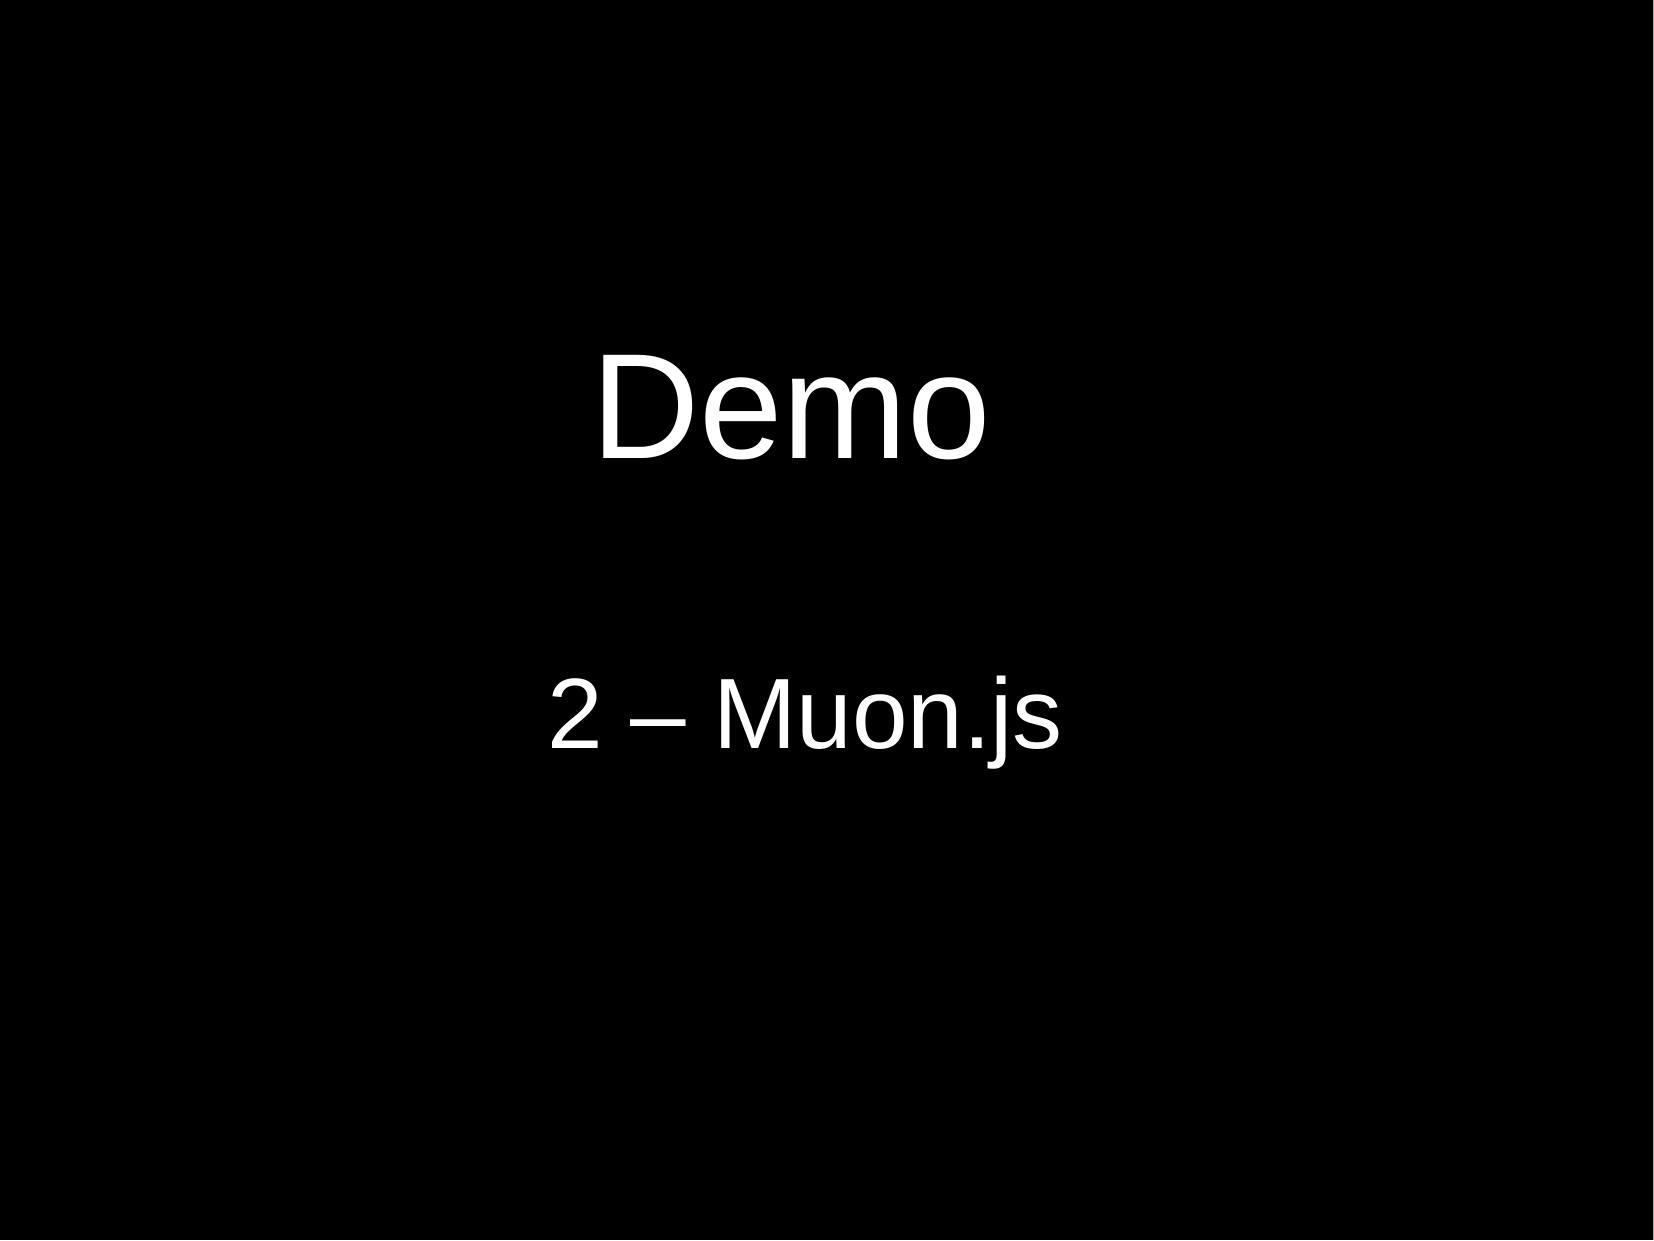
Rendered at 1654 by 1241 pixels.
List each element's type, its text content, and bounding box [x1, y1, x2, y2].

title Demo 2 – Muon.js [47, 322, 1536, 770]
